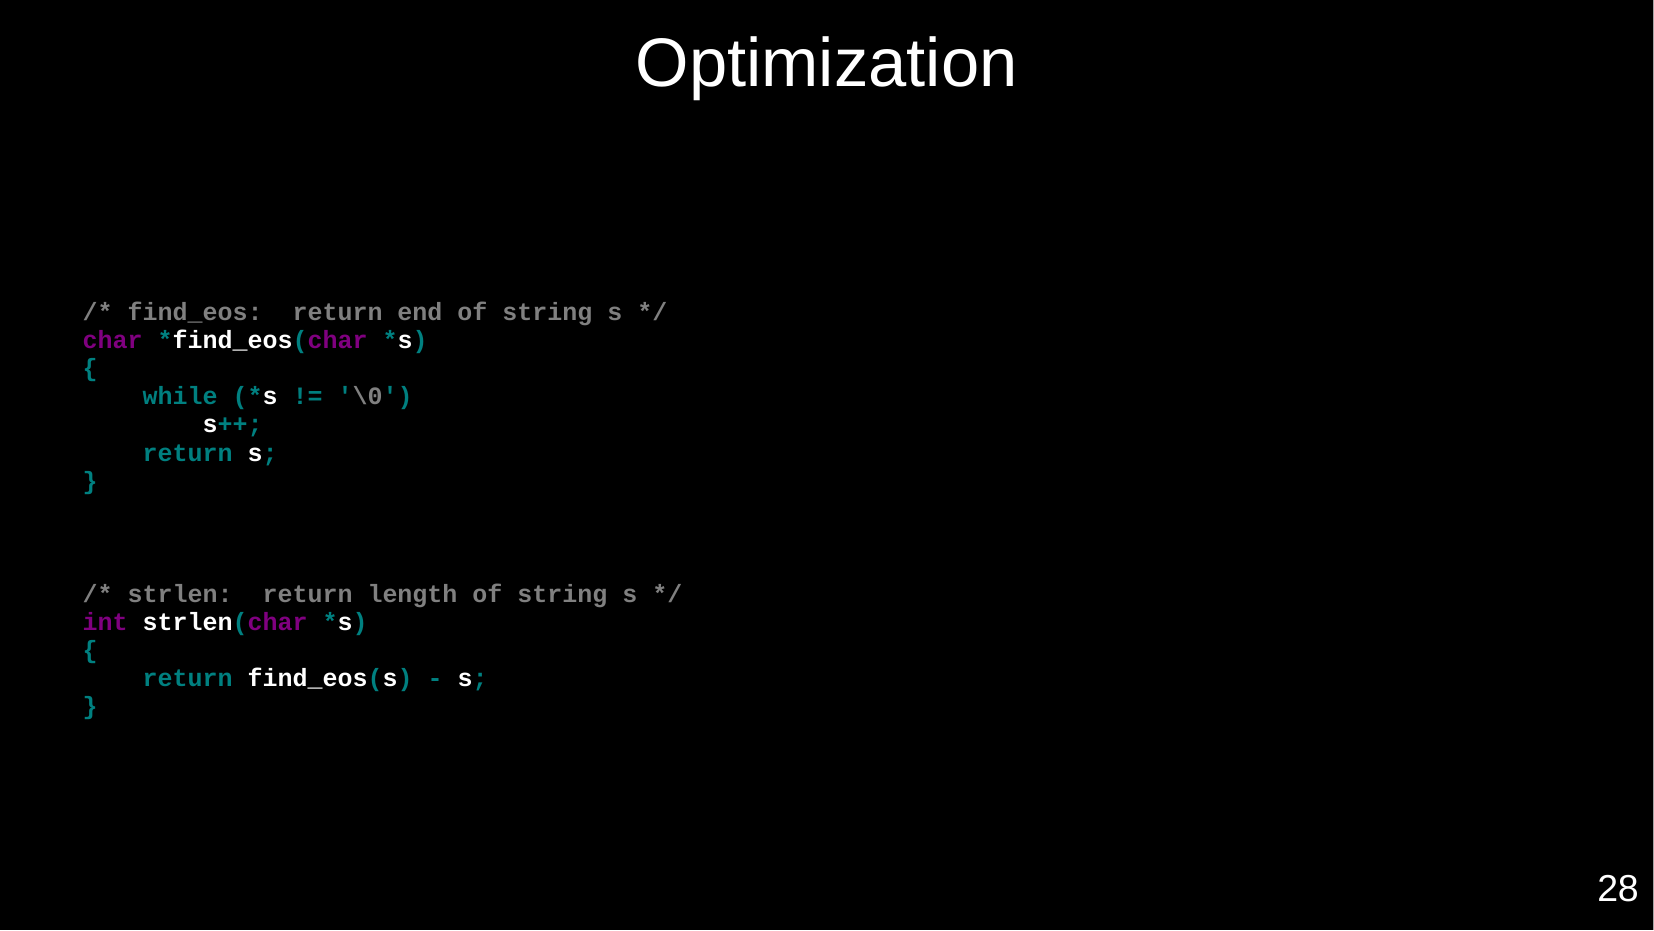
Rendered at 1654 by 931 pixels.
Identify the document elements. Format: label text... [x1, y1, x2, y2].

text_box <number> [1024, 860, 1654, 931]
subtitle /* find_eos: return end of string s */ char *find_eos(char *s) { while (*s != '\0') s++; return s; } /* strlen: return length of string s */ int strlen(char *s) { return find_eos(s) - s; } [82, 132, 1571, 889]
title Optimization [82, 4, 1571, 121]
